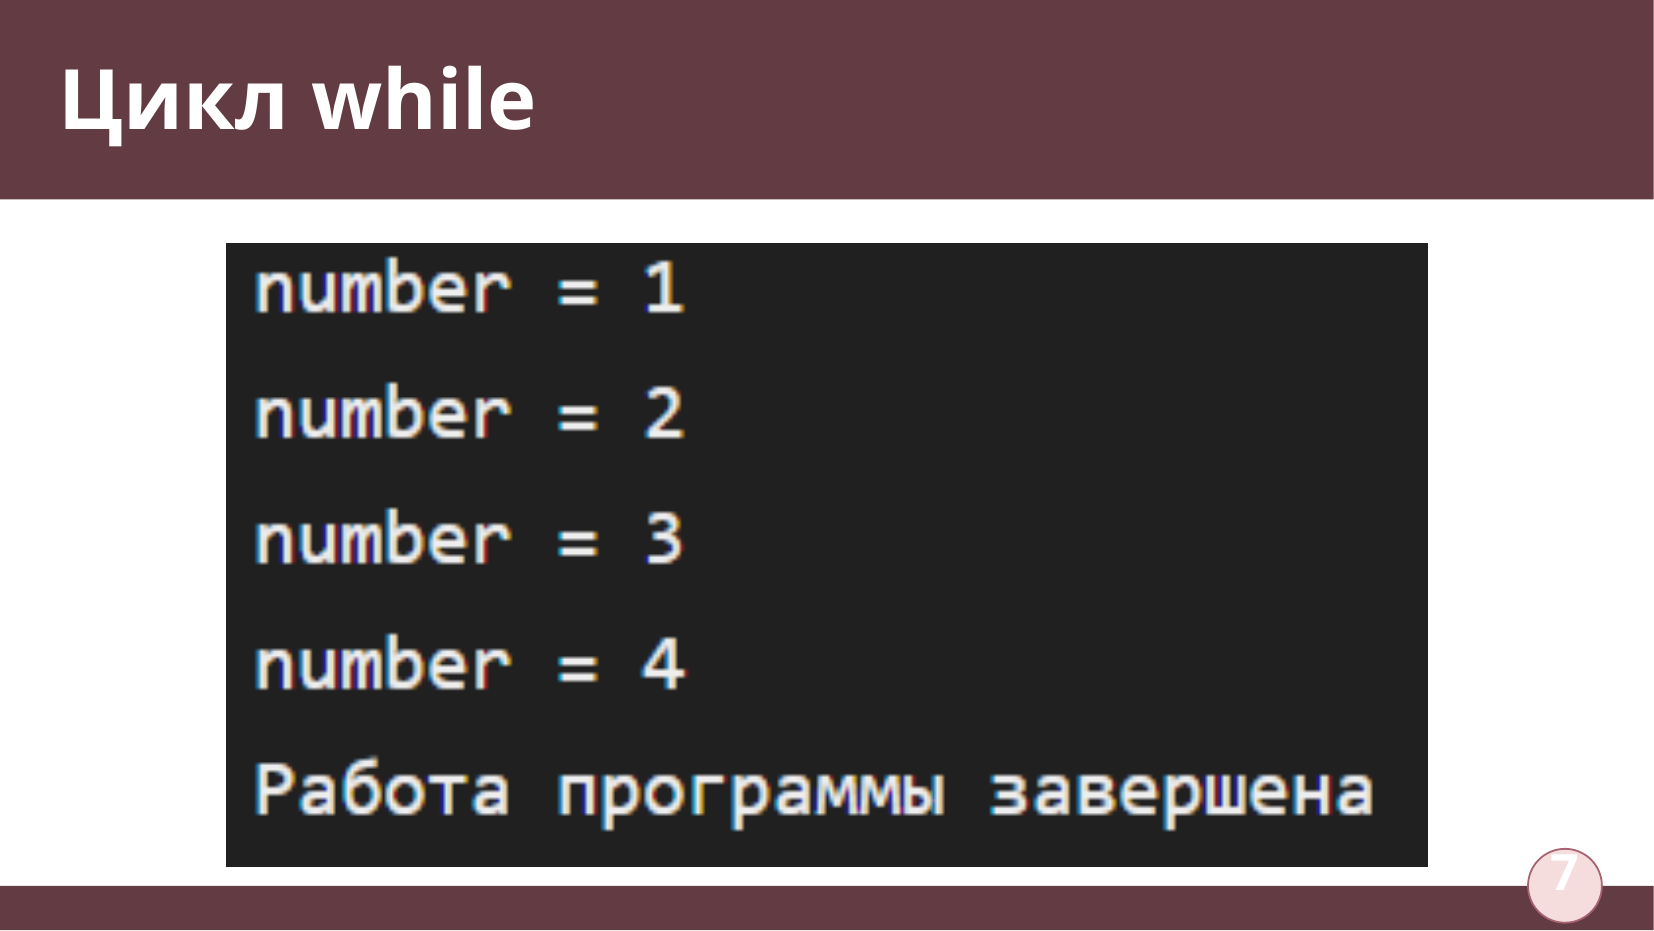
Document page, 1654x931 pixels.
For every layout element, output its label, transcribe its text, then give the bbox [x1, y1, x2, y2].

title Цикл while [59, 37, 1595, 155]
picture [226, 243, 1428, 868]
